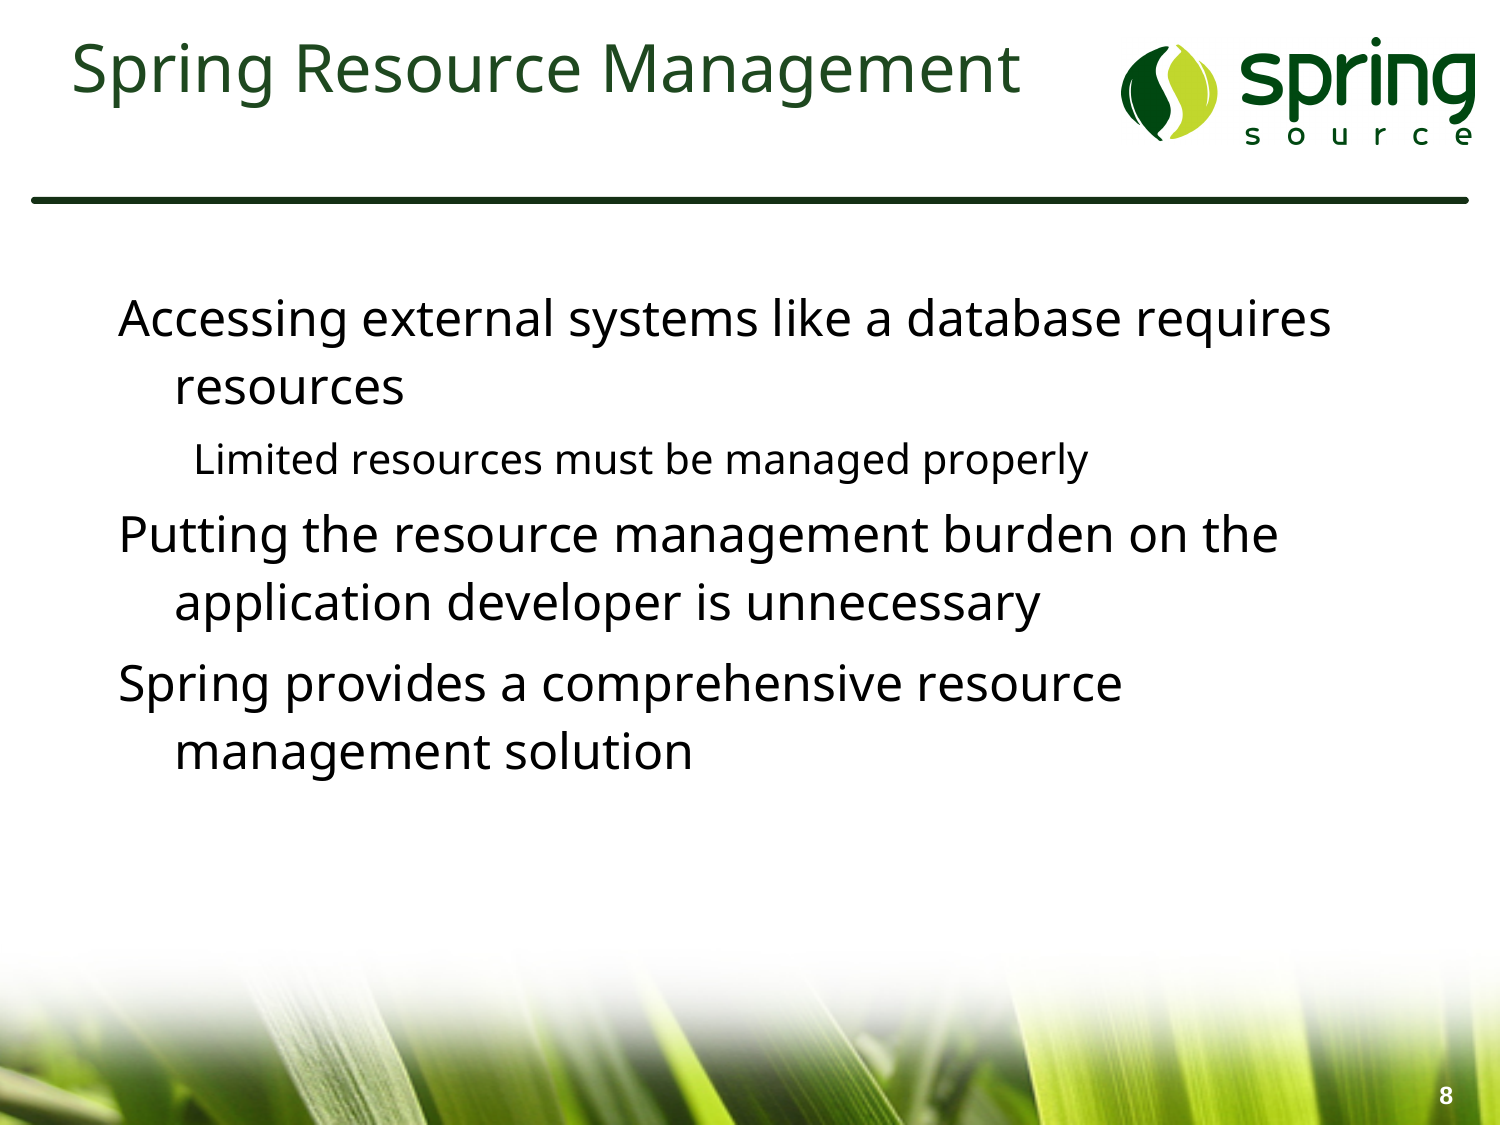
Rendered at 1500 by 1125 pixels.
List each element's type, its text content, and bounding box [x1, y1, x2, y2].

list Accessing external systems like a database requires resources Limited resources must be managed properly Putting the resource management burden on the application developer is unnecessary Spring provides a comprehensive resource management solution [103, 275, 1394, 938]
picture [0, 944, 1500, 1125]
title Spring Resource Management [56, 13, 1089, 191]
picture [1121, 37, 1475, 145]
